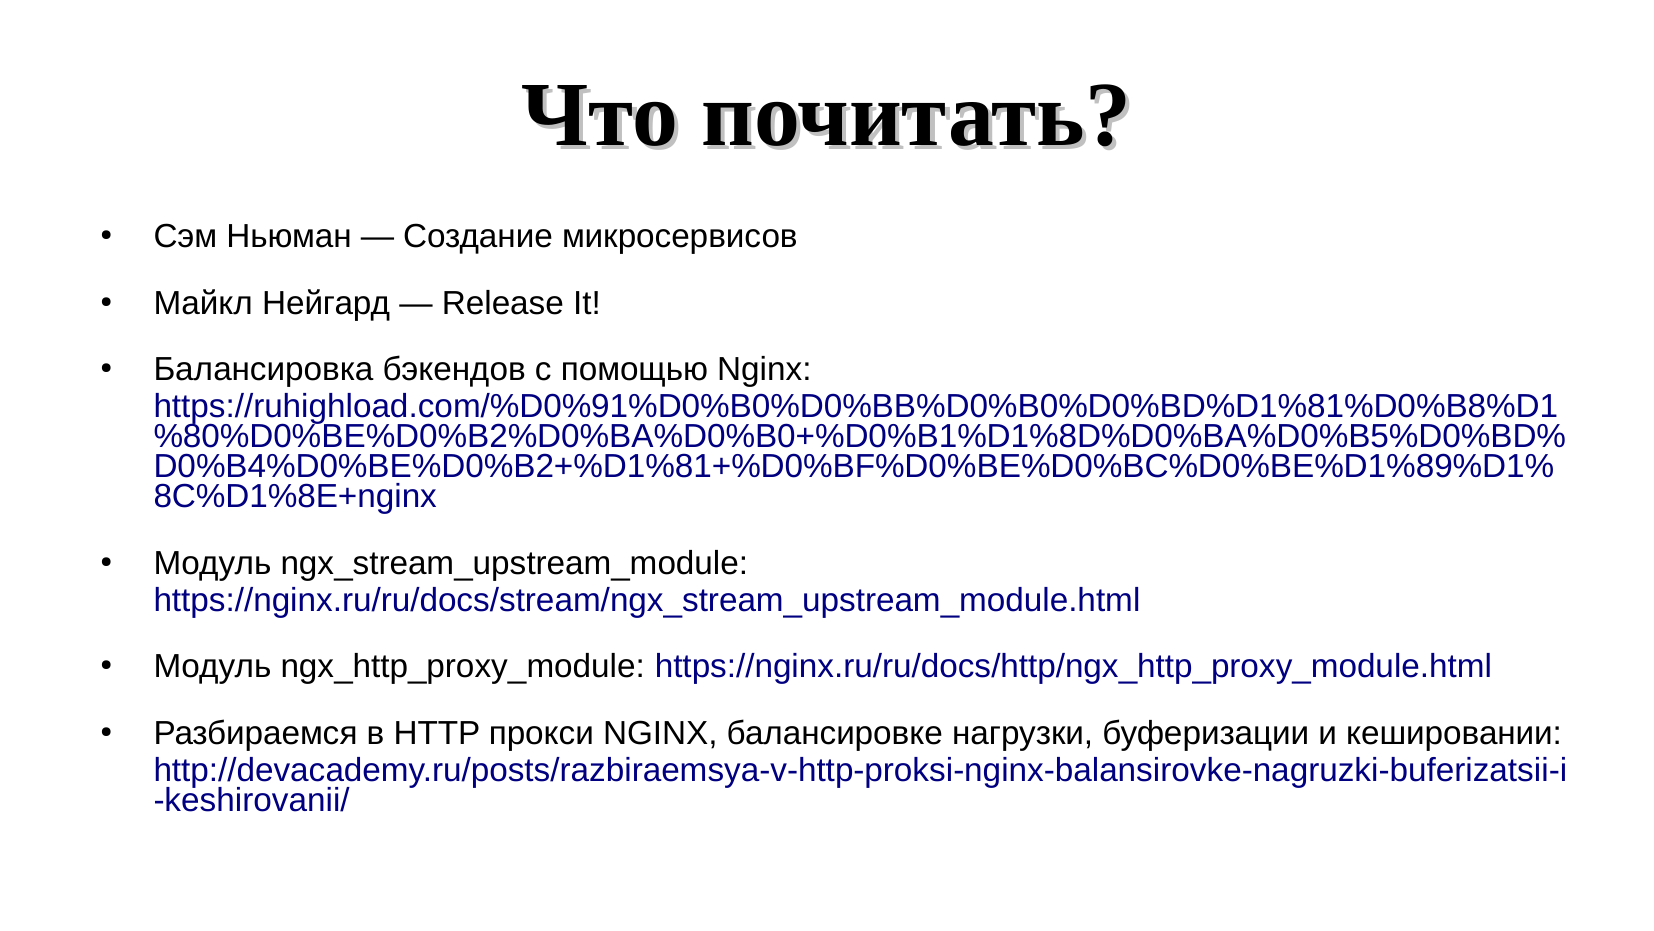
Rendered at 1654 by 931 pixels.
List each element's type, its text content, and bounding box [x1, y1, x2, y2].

list Сэм Ньюман — Создание микросервисов Майкл Нейгард — Release It! Балансировка бэкендов с помощью Nginx: https://ruhighload.com/%D0%91%D0%B0%D0%BB%D0%B0%D0%BD%D1%81%D0%B8%D1%80%D0%BE%D0%B2%D0%BA%D0%B0+%D0%B1%D1%8D%D0%BA%D0%B5%D0%BD%D0%B4%D0%BE%D0%B2+%D1%81+%D0%BF%D0%BE%D0%BC%D0%BE%D1%89%D1%8C%D1%8E+nginx Модуль ngx_stream_upstream_module: https://nginx.ru/ru/docs/stream/ngx_stream_upstream_module.html Модуль ngx_http_proxy_module: https://nginx.ru/ru/docs/http/ngx_http_proxy_module.html Разбираемся в HTTP прокси NGINX, балансировке нагрузки, буферизации и кешировании: http://devacademy.ru/posts/razbiraemsya-v-http-proksi-nginx-balansirovke-nagruzki-buferizatsii-i-keshirovanii/ [82, 217, 1571, 886]
title Что почитать? [82, 37, 1571, 193]
